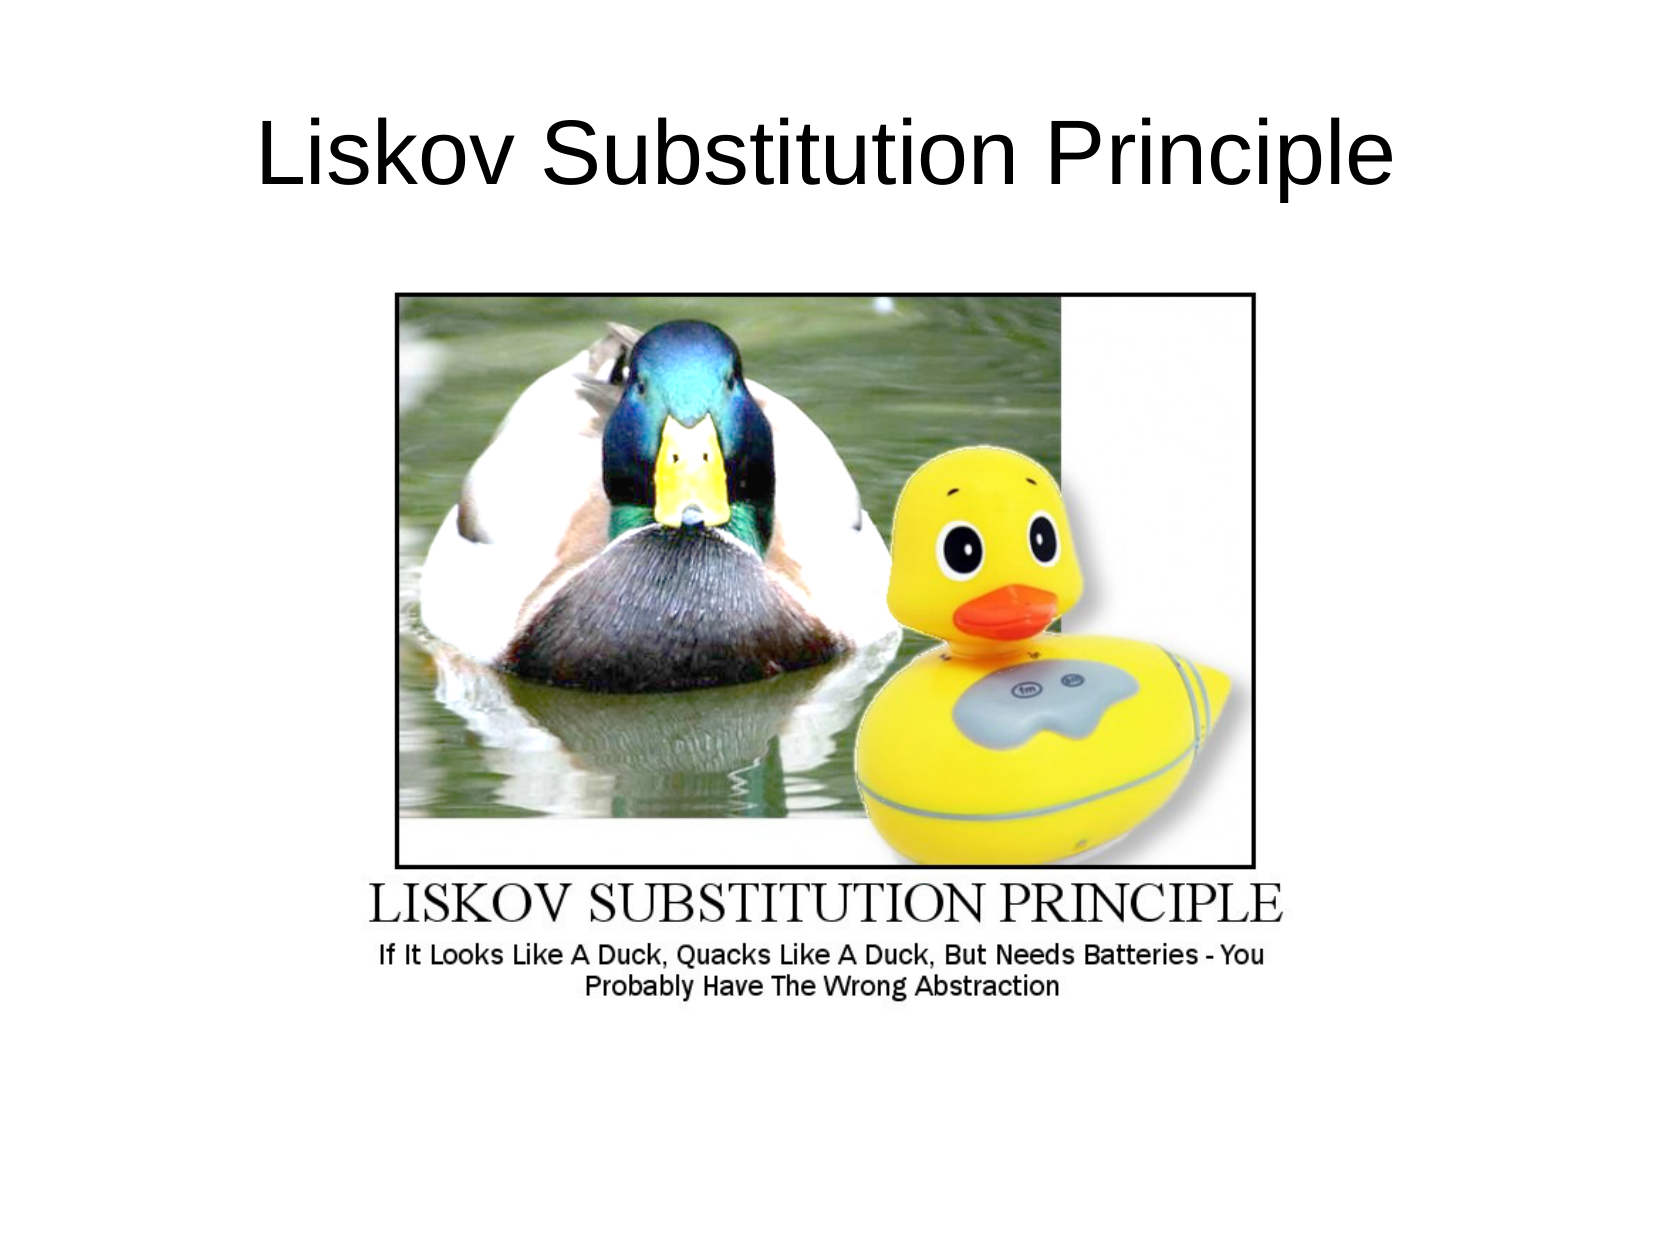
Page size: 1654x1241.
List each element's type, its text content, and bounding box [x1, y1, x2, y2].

picture [361, 290, 1293, 1010]
title Liskov Substitution Principle [82, 49, 1571, 257]
